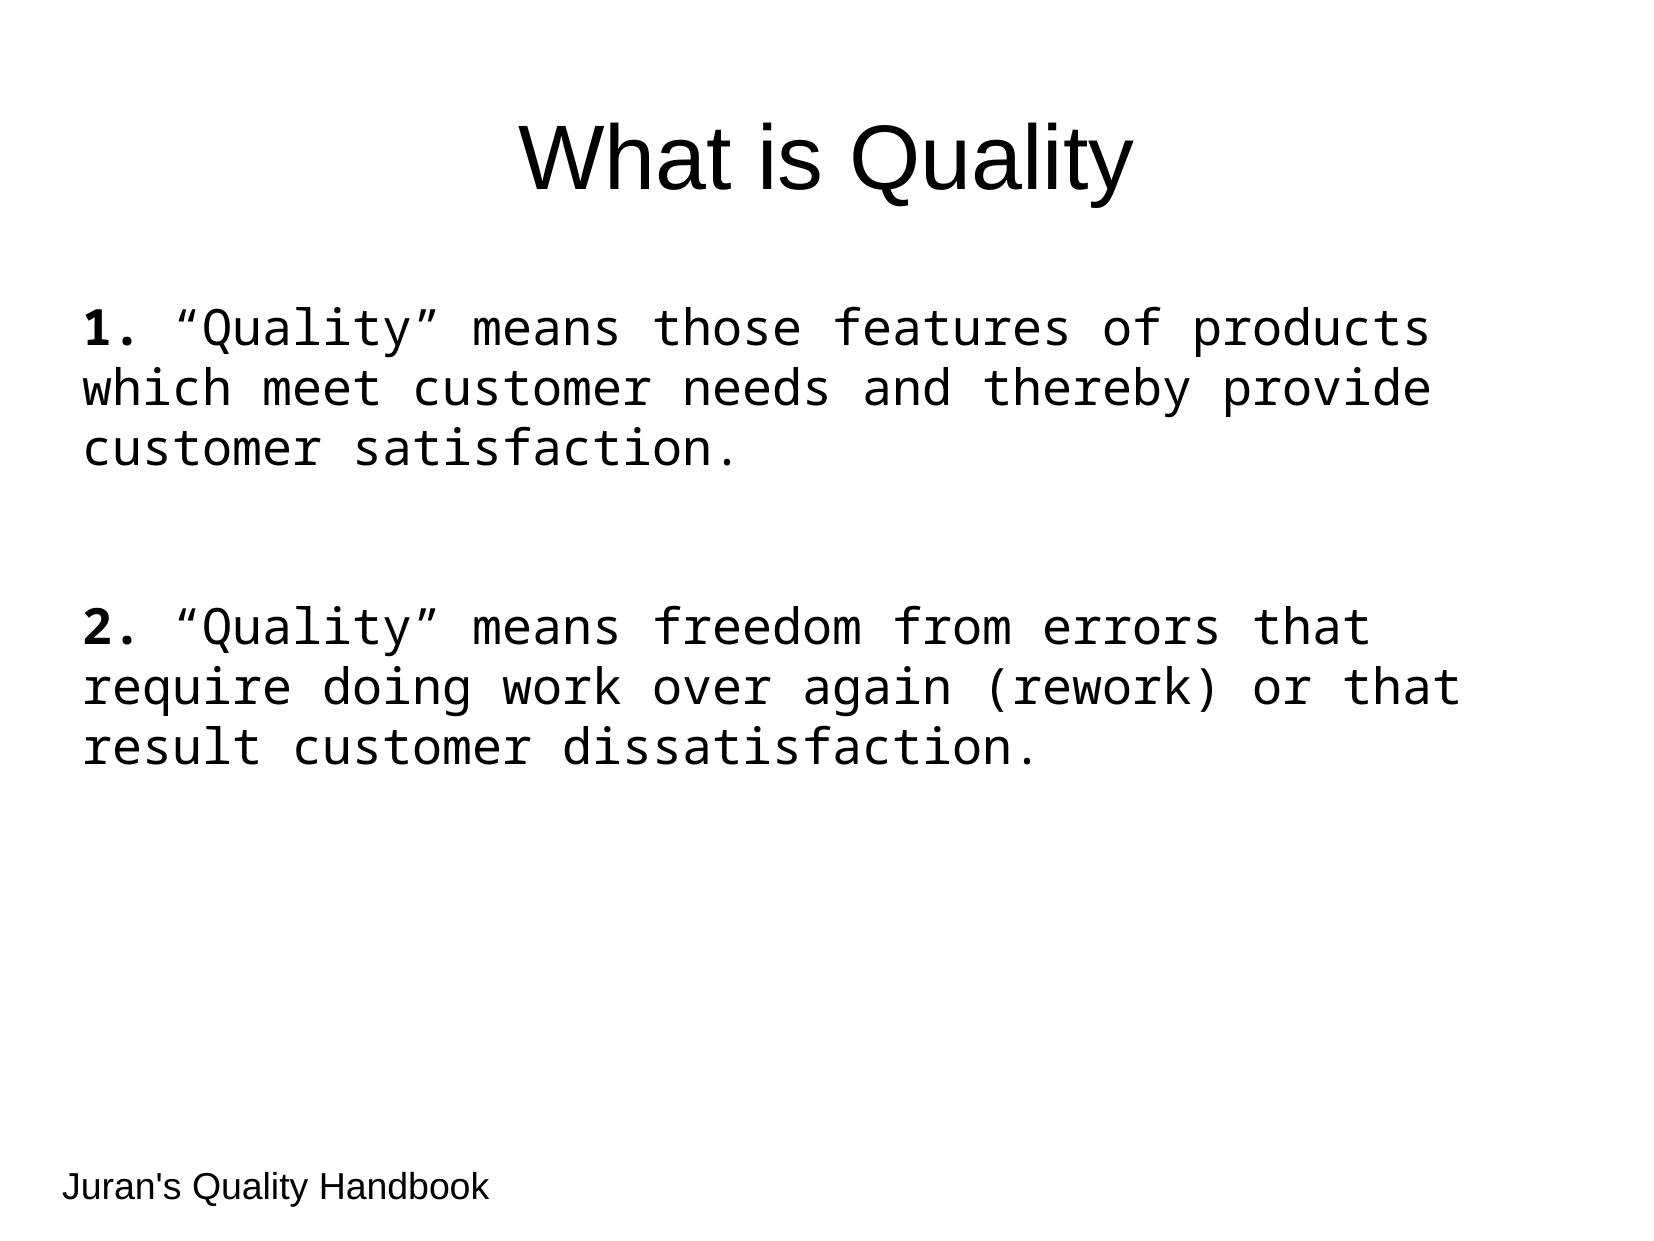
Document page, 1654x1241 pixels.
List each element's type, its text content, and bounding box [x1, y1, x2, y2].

text_box Juran's Quality Handbook [47, 1157, 1347, 1241]
title What is Quality [82, 49, 1571, 257]
list 1. “Quality” means those features of products which meet customer needs and thereby provide customer satisfaction. 2. “Quality” means freedom from errors that require doing work over again (rework) or that result customer dissatisfaction. [82, 295, 1571, 1099]
